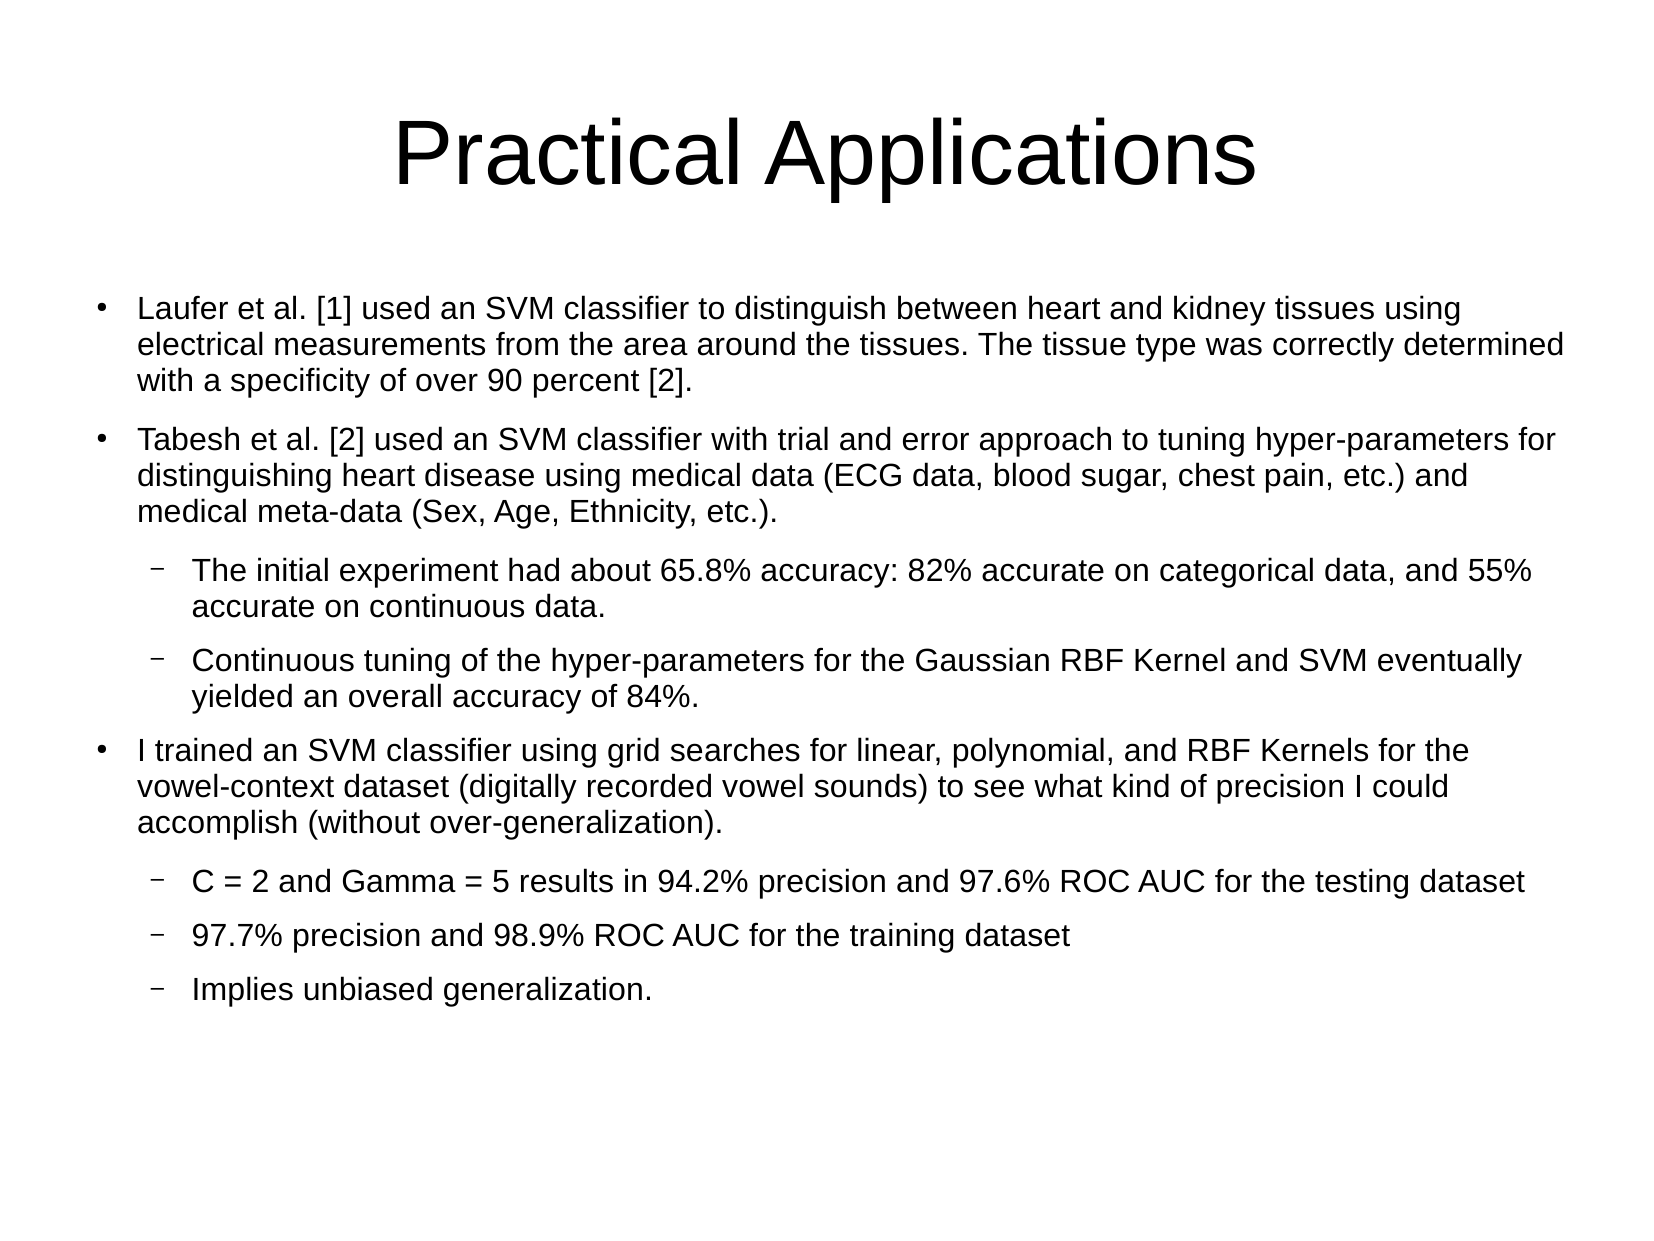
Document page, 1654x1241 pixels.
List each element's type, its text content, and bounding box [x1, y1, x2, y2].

list Laufer et al. [1] used an SVM classifier to distinguish between heart and kidney tissues using electrical measurements from the area around the tissues. The tissue type was correctly determined with a specificity of over 90 percent [2]. Tabesh et al. [2] used an SVM classifier with trial and error approach to tuning hyper-parameters for distinguishing heart disease using medical data (ECG data, blood sugar, chest pain, etc.) and medical meta-data (Sex, Age, Ethnicity, etc.). The initial experiment had about 65.8% accuracy: 82% accurate on categorical data, and 55% accurate on continuous data. Continuous tuning of the hyper-parameters for the Gaussian RBF Kernel and SVM eventually yielded an overall accuracy of 84%. I trained an SVM classifier using grid searches for linear, polynomial, and RBF Kernels for the vowel-context dataset (digitally recorded vowel sounds) to see what kind of precision I could accomplish (without over-generalization). C = 2 and Gamma = 5 results in 94.2% precision and 97.6% ROC AUC for the testing dataset 97.7% precision and 98.9% ROC AUC for the training dataset Implies unbiased generalization. [82, 290, 1571, 1010]
title Practical Applications [82, 49, 1571, 257]
